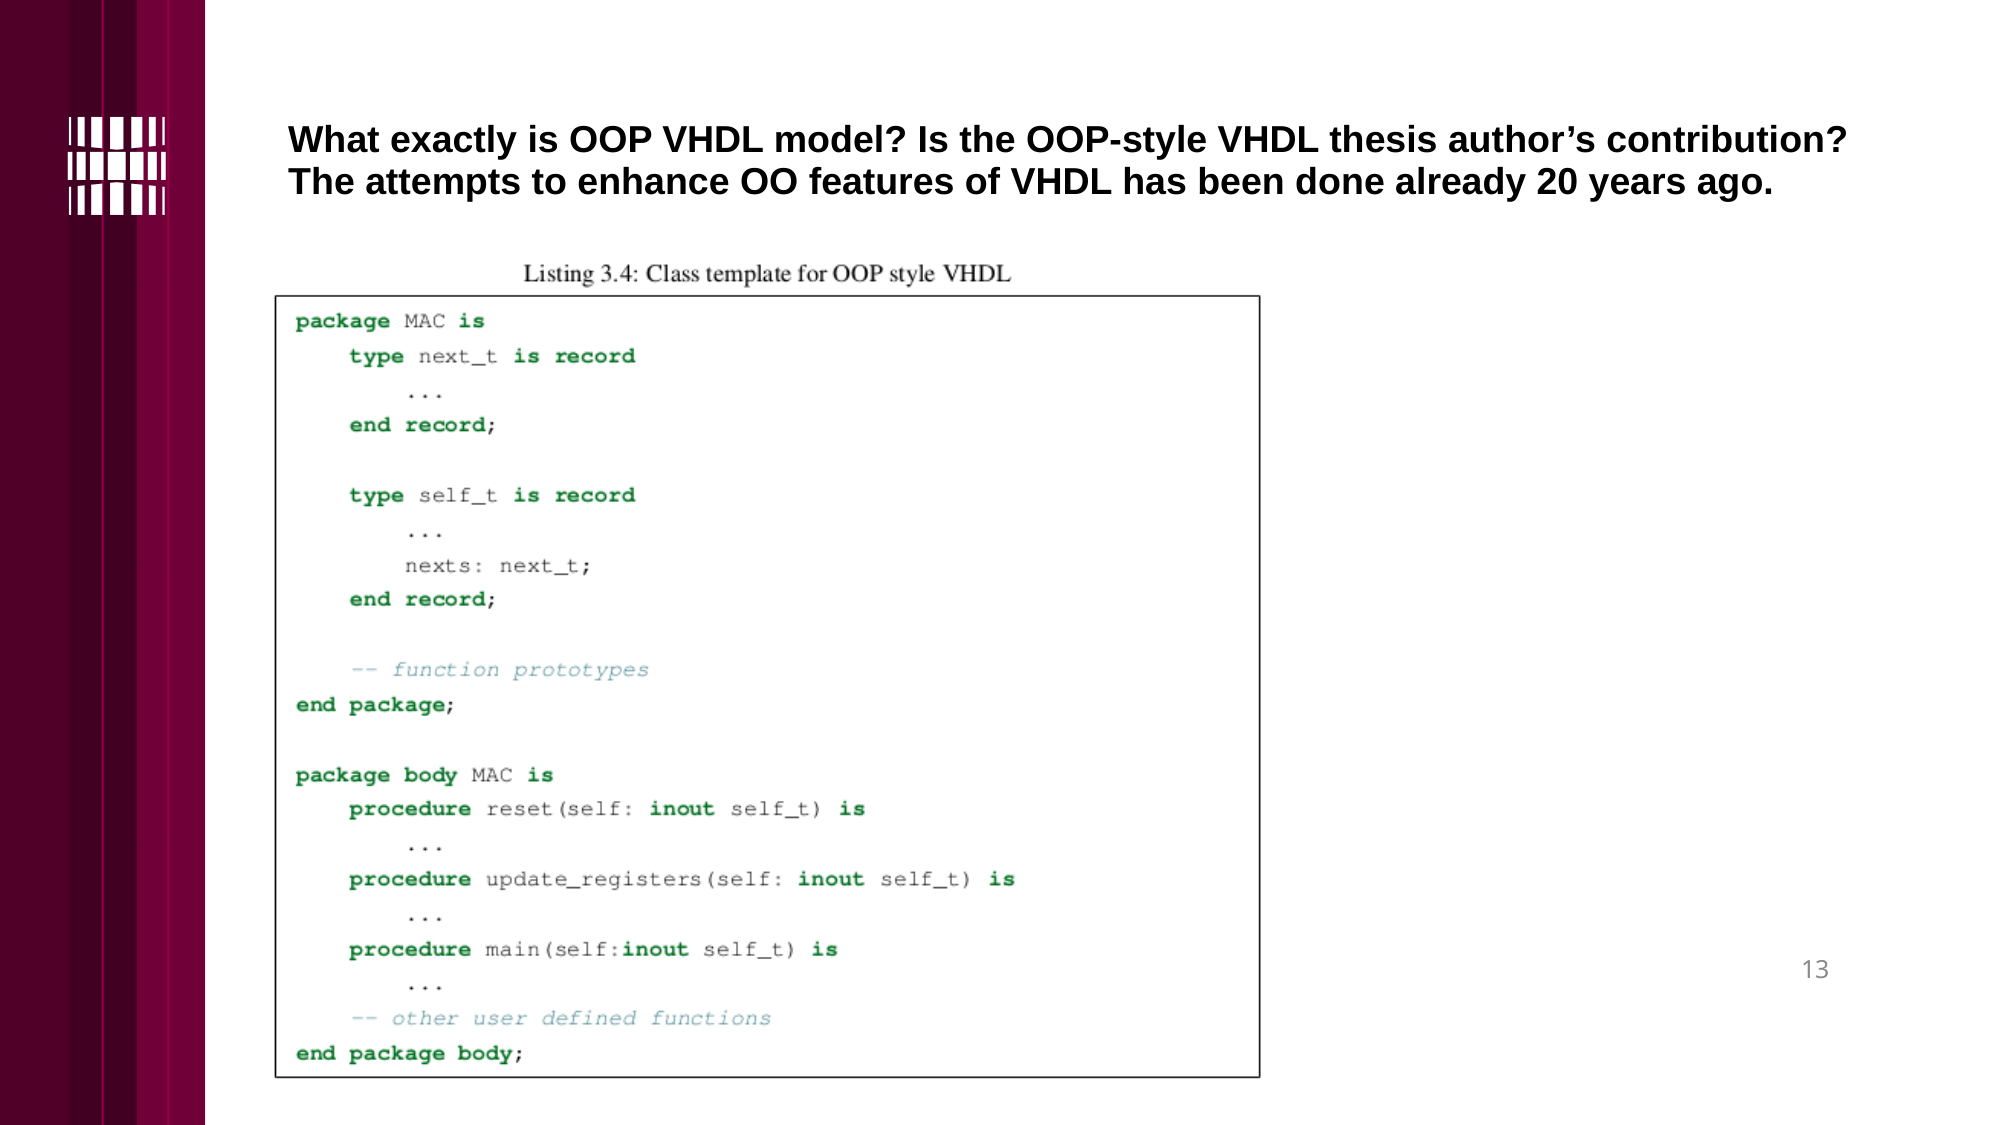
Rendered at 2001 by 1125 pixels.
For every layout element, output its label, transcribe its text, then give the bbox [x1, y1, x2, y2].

text_box What exactly is OOP VHDL model? Is the OOP-style VHDL thesis author’s contribution? The attempts to enhance OO features of VHDL has been done already 20 years ago. [273, 111, 1876, 211]
picture [249, 219, 1276, 1089]
